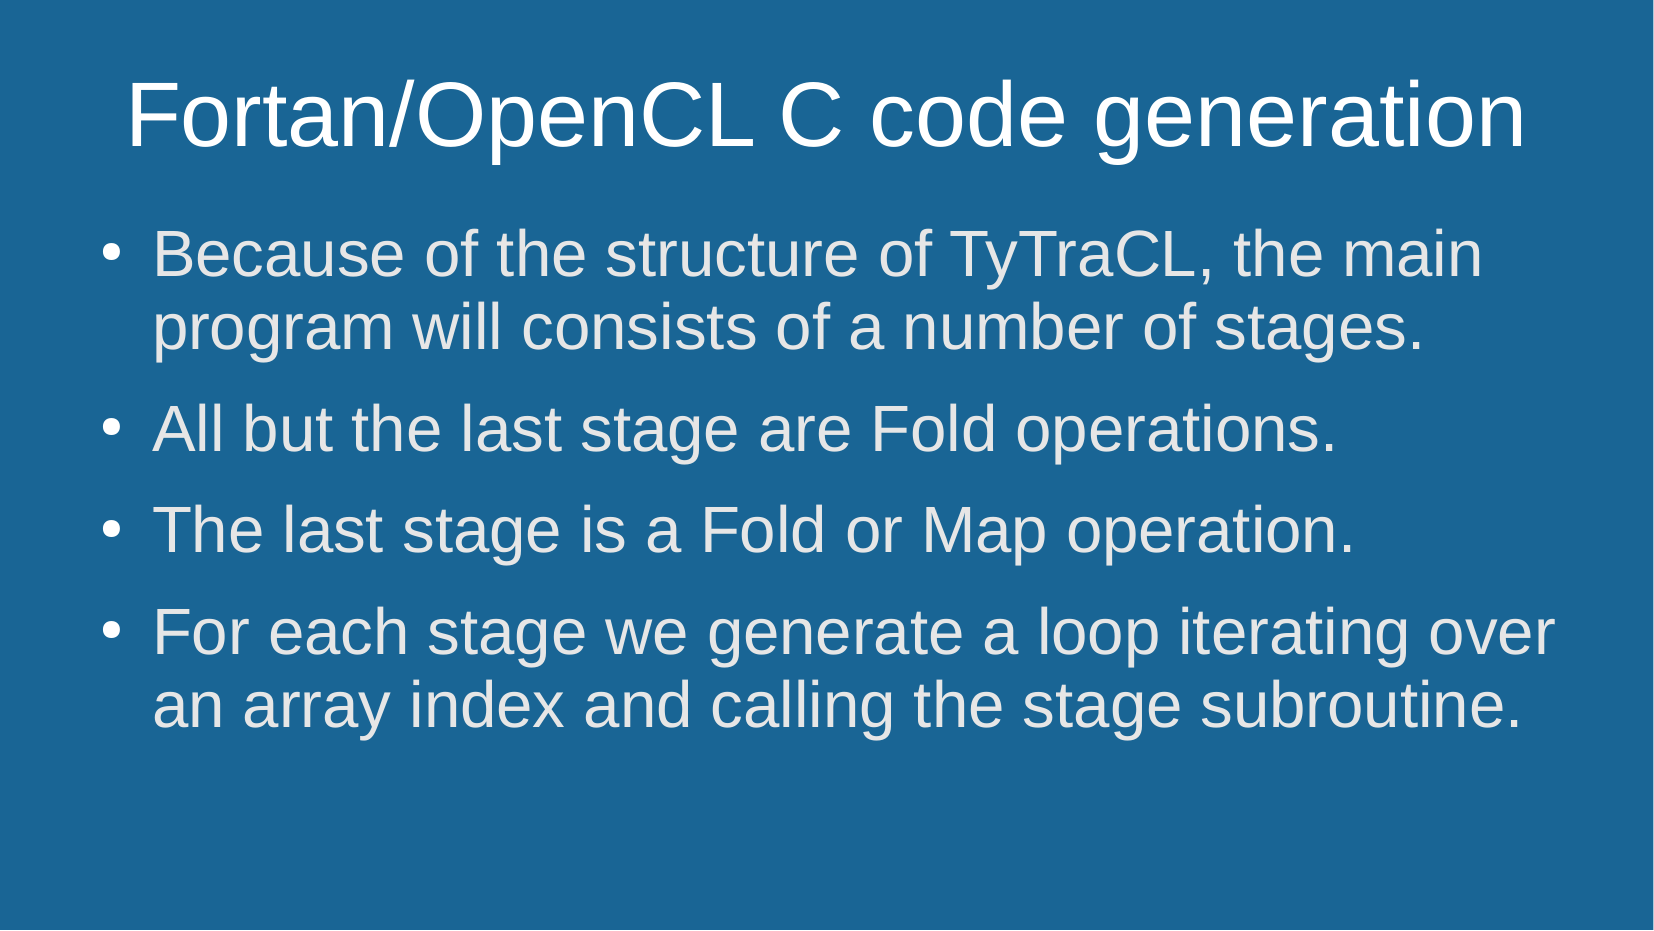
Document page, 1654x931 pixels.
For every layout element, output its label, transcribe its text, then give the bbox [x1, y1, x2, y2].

title Fortan/OpenCL C code generation [82, 37, 1571, 193]
list Because of the structure of TyTraCL, the main program will consists of a number of stages. All but the last stage are Fold operations. The last stage is a Fold or Map operation. For each stage we generate a loop iterating over an array index and calling the stage subroutine. [82, 217, 1571, 758]
